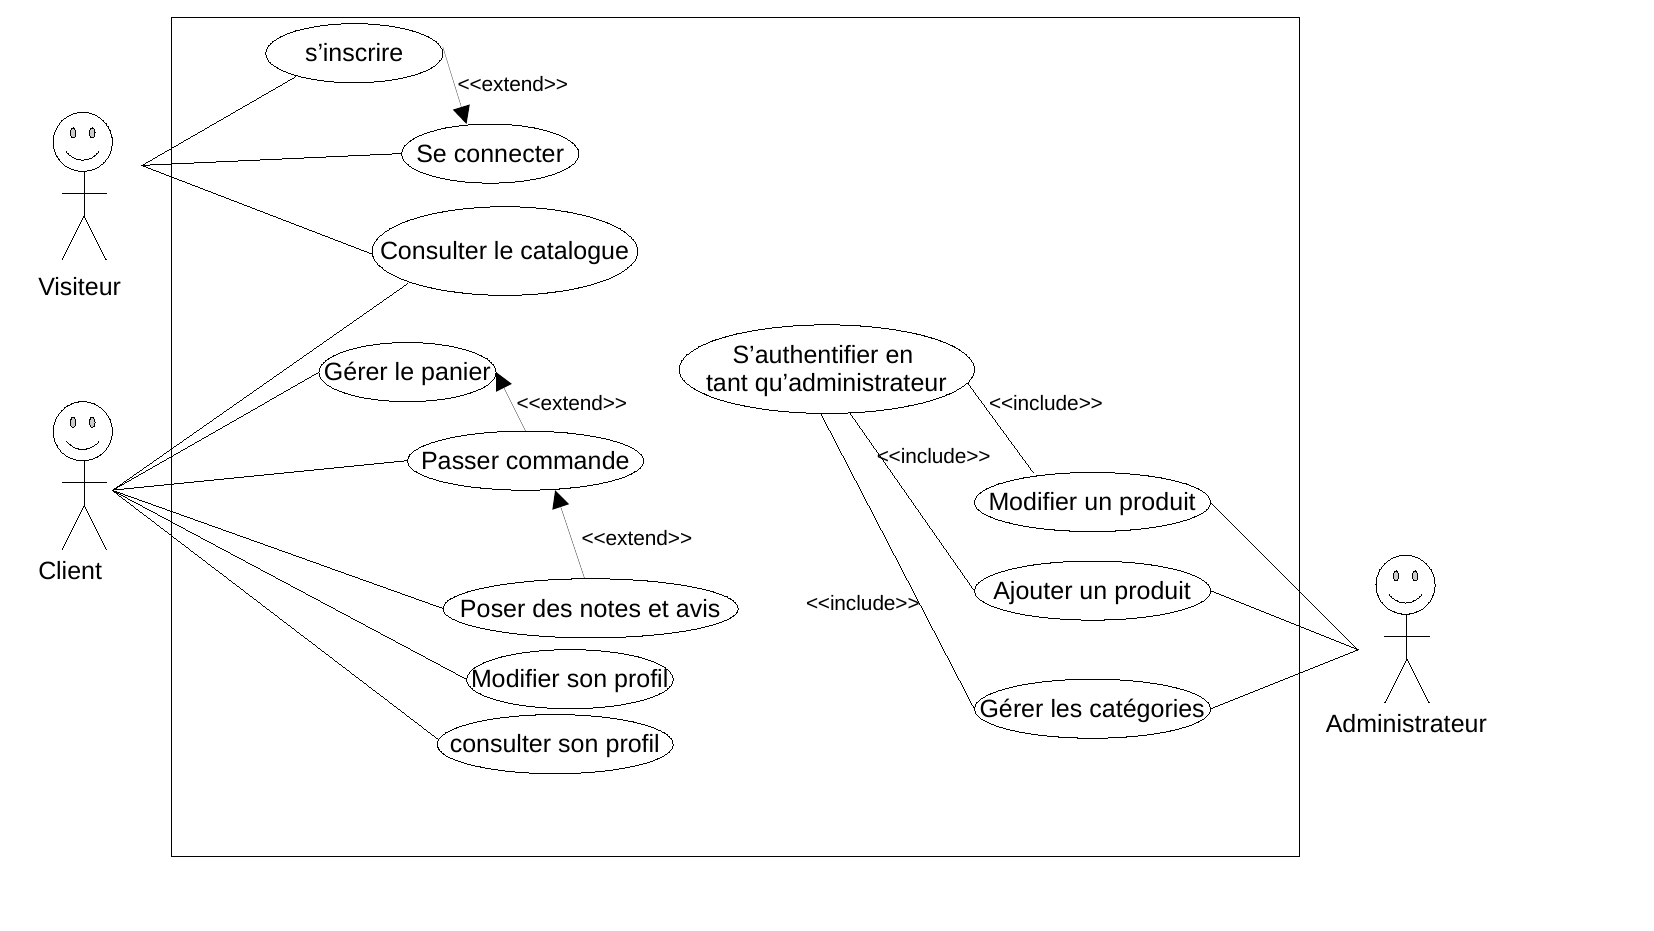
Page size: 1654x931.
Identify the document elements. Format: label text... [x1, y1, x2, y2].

text_box [53, 401, 113, 461]
text_box Se connecter [401, 128, 579, 184]
text_box <<include>> [862, 437, 1010, 479]
text_box <<include>> [791, 584, 939, 627]
text_box Passer commande [407, 431, 644, 491]
text_box Client [23, 549, 172, 597]
text_box [1375, 555, 1436, 615]
text_box s’inscrire [265, 23, 443, 83]
text_box [53, 112, 113, 172]
text_box <<include>> [974, 383, 1123, 426]
text_box consulter son profil [437, 714, 674, 774]
text_box <<extend>> [442, 65, 615, 136]
text_box <<extend>> [501, 383, 674, 455]
text_box Visiteur [23, 265, 172, 313]
text_box Modifier un produit [974, 472, 1211, 532]
text_box [171, 17, 1300, 857]
text_box Ajouter un produit [974, 561, 1211, 621]
text_box Administrateur [1311, 702, 1518, 774]
text_box Consulter le catalogue [372, 206, 638, 296]
text_box S’authentifier en tant qu’administrateur [679, 324, 975, 414]
text_box Gérer le panier [318, 342, 497, 402]
text_box Poser des notes et avis [443, 579, 739, 638]
text_box <<extend>> [566, 519, 739, 591]
text_box Gérer les catégories [974, 679, 1211, 739]
text_box Modifier son profil [466, 649, 674, 709]
